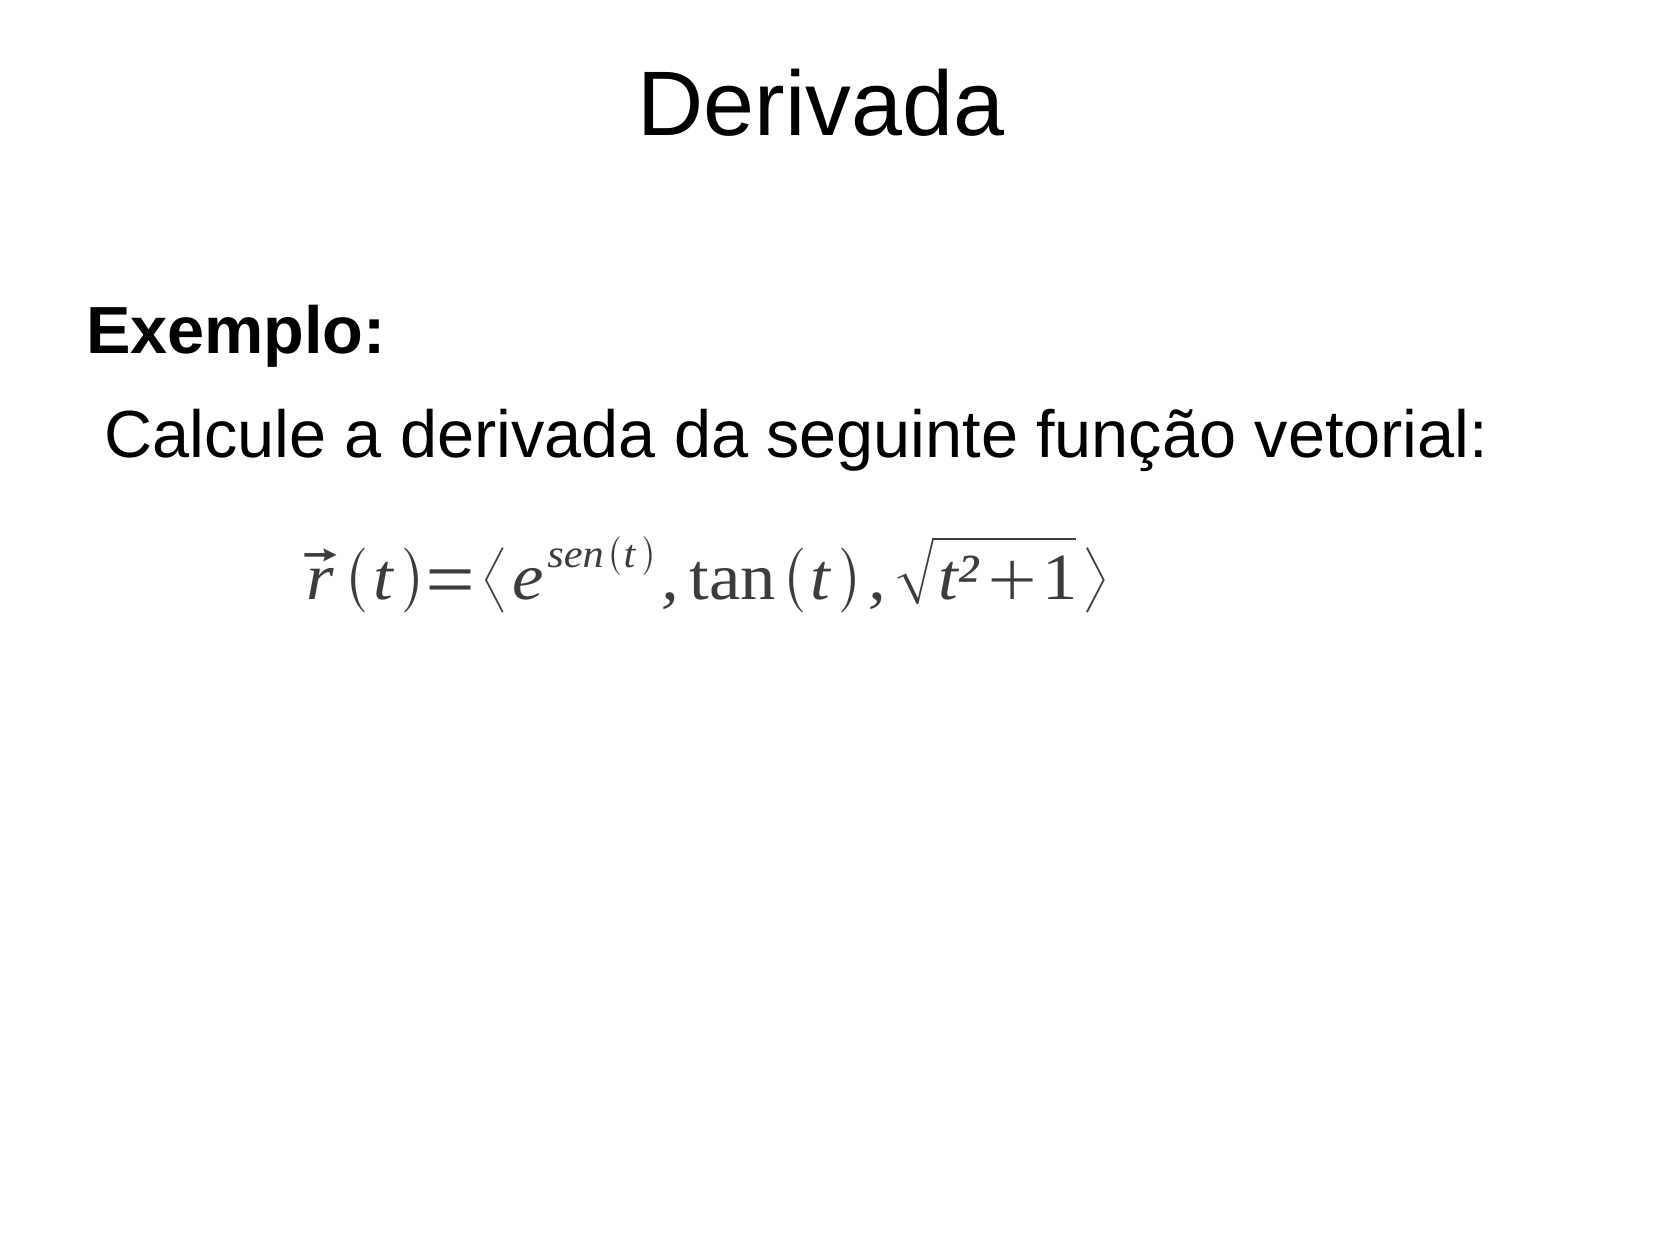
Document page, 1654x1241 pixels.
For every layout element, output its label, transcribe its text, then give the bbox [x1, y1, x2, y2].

title Derivada [77, 7, 1566, 200]
chart [295, 531, 1114, 617]
list Exemplo: Calcule a derivada da seguinte função vetorial: [85, 292, 1575, 1152]
